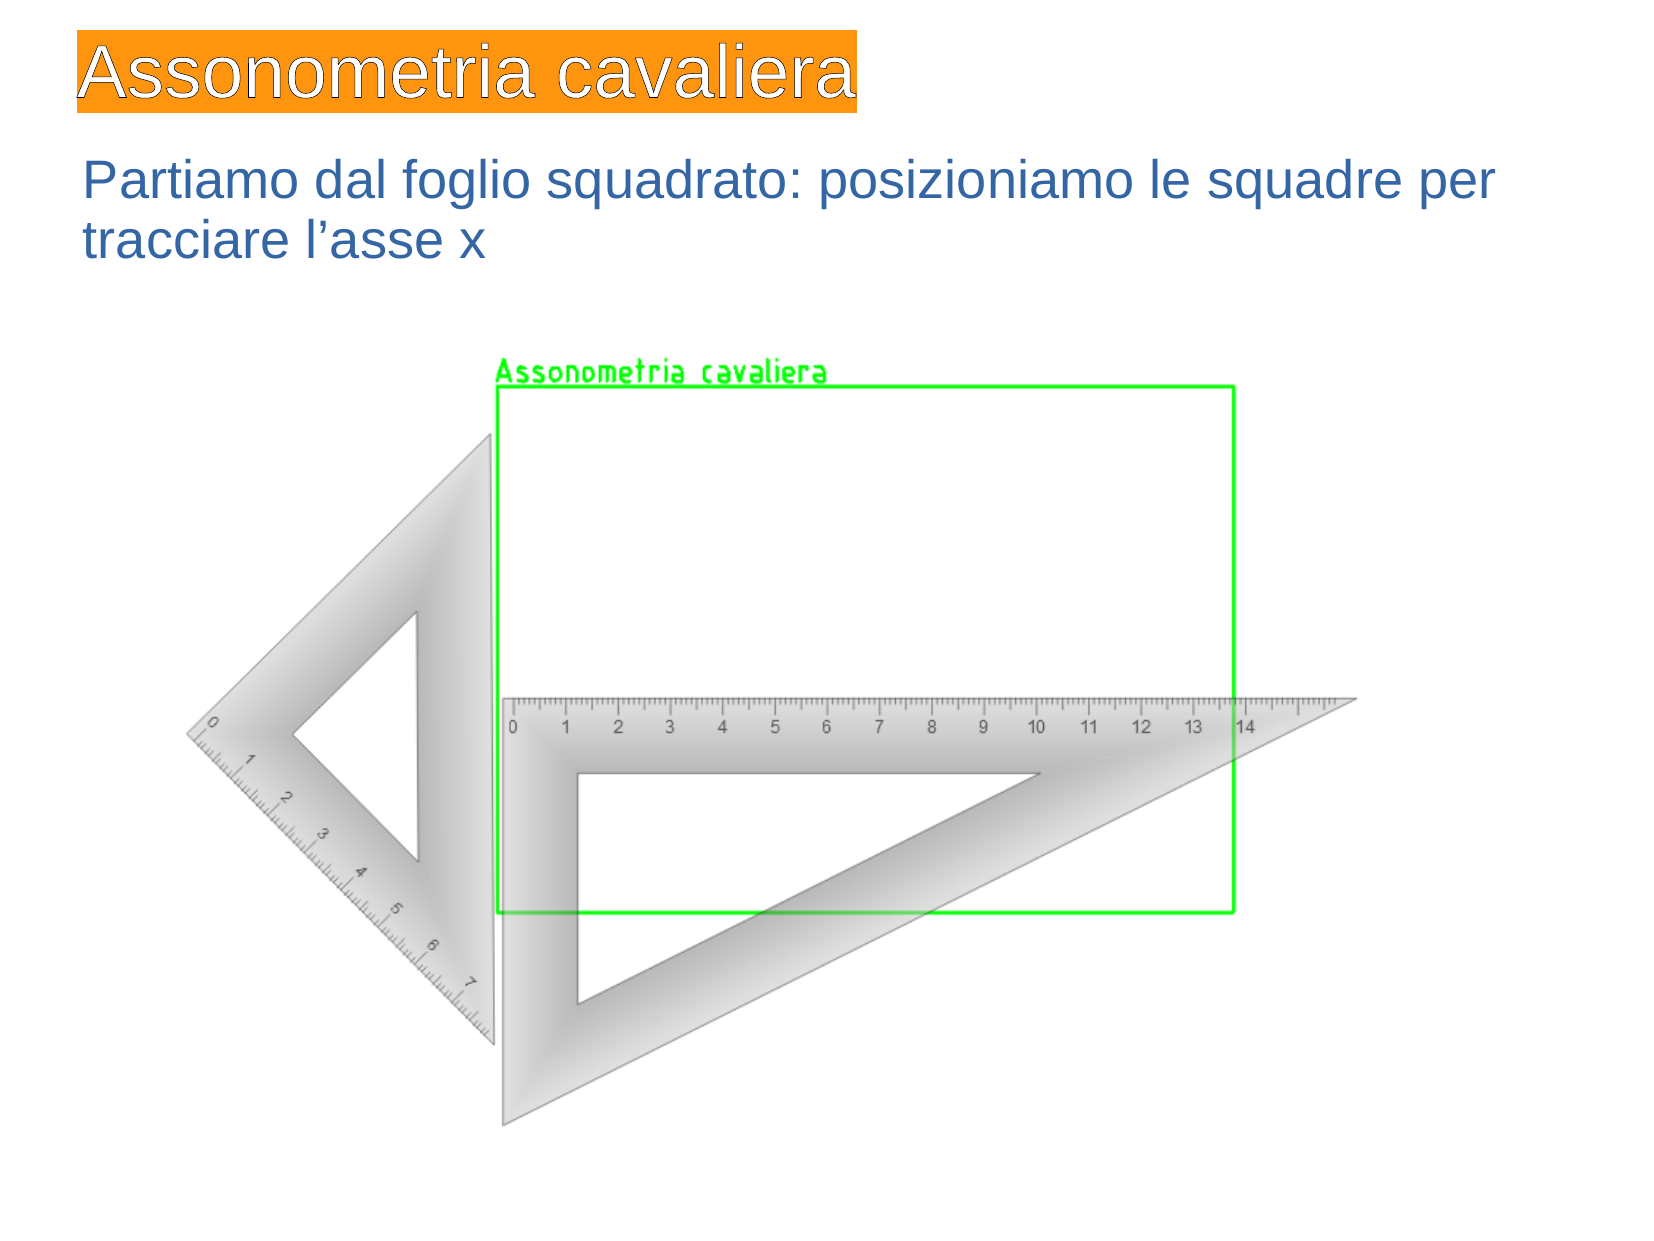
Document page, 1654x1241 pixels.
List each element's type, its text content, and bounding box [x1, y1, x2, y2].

text_box Partiamo dal foglio squadrato: posizioniamo le squadre per tracciare l’asse x [68, 141, 1583, 284]
picture [118, 330, 1406, 1146]
subtitle Assonometria cavaliera [47, 24, 886, 119]
